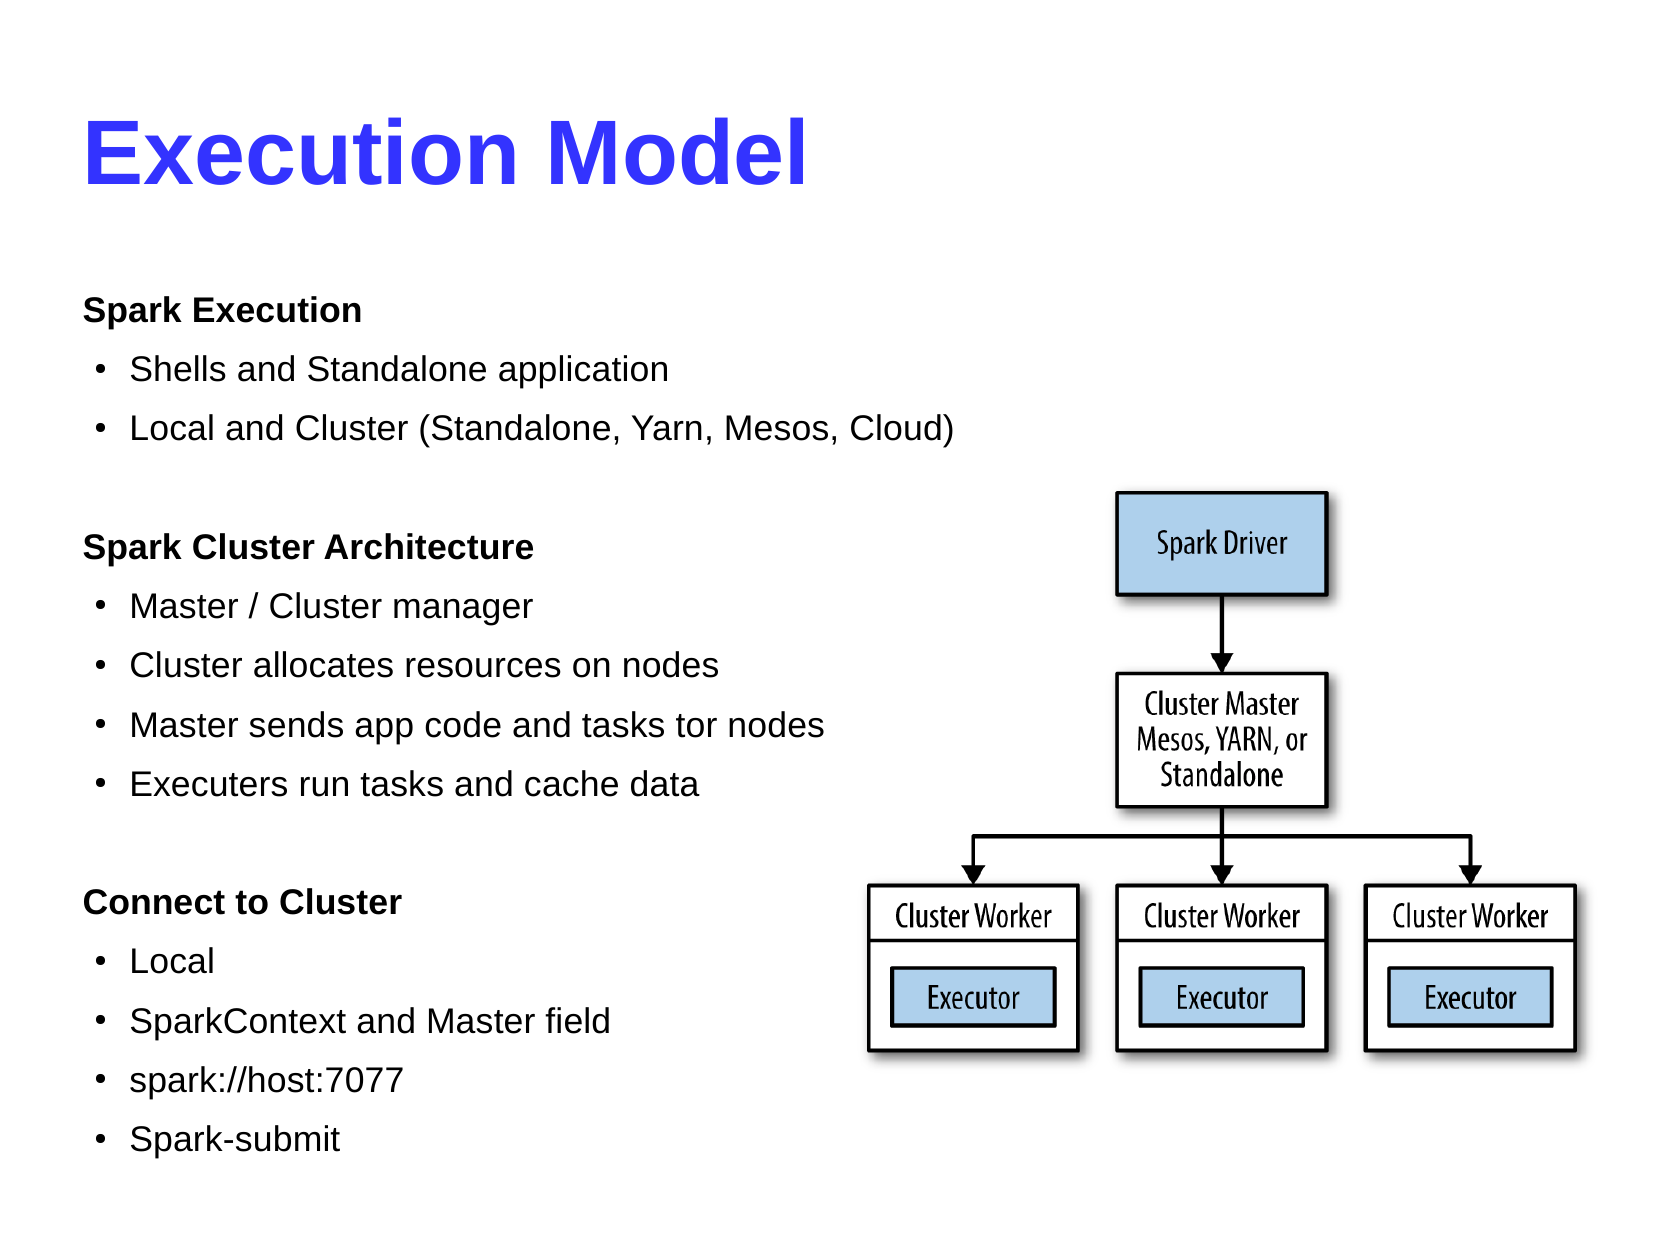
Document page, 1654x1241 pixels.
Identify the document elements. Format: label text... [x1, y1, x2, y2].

list Spark Execution Shells and Standalone application Local and Cluster (Standalone, Yarn, Mesos, Cloud) Spark Cluster Architecture Master / Cluster manager Cluster allocates resources on nodes Master sends app code and tasks tor nodes Executers run tasks and cache data Connect to Cluster Local SparkContext and Master field spark://host:7077 Spark-submit [82, 290, 1571, 1171]
picture [1571, 479, 1600, 1075]
title Execution Model [82, 49, 1571, 257]
